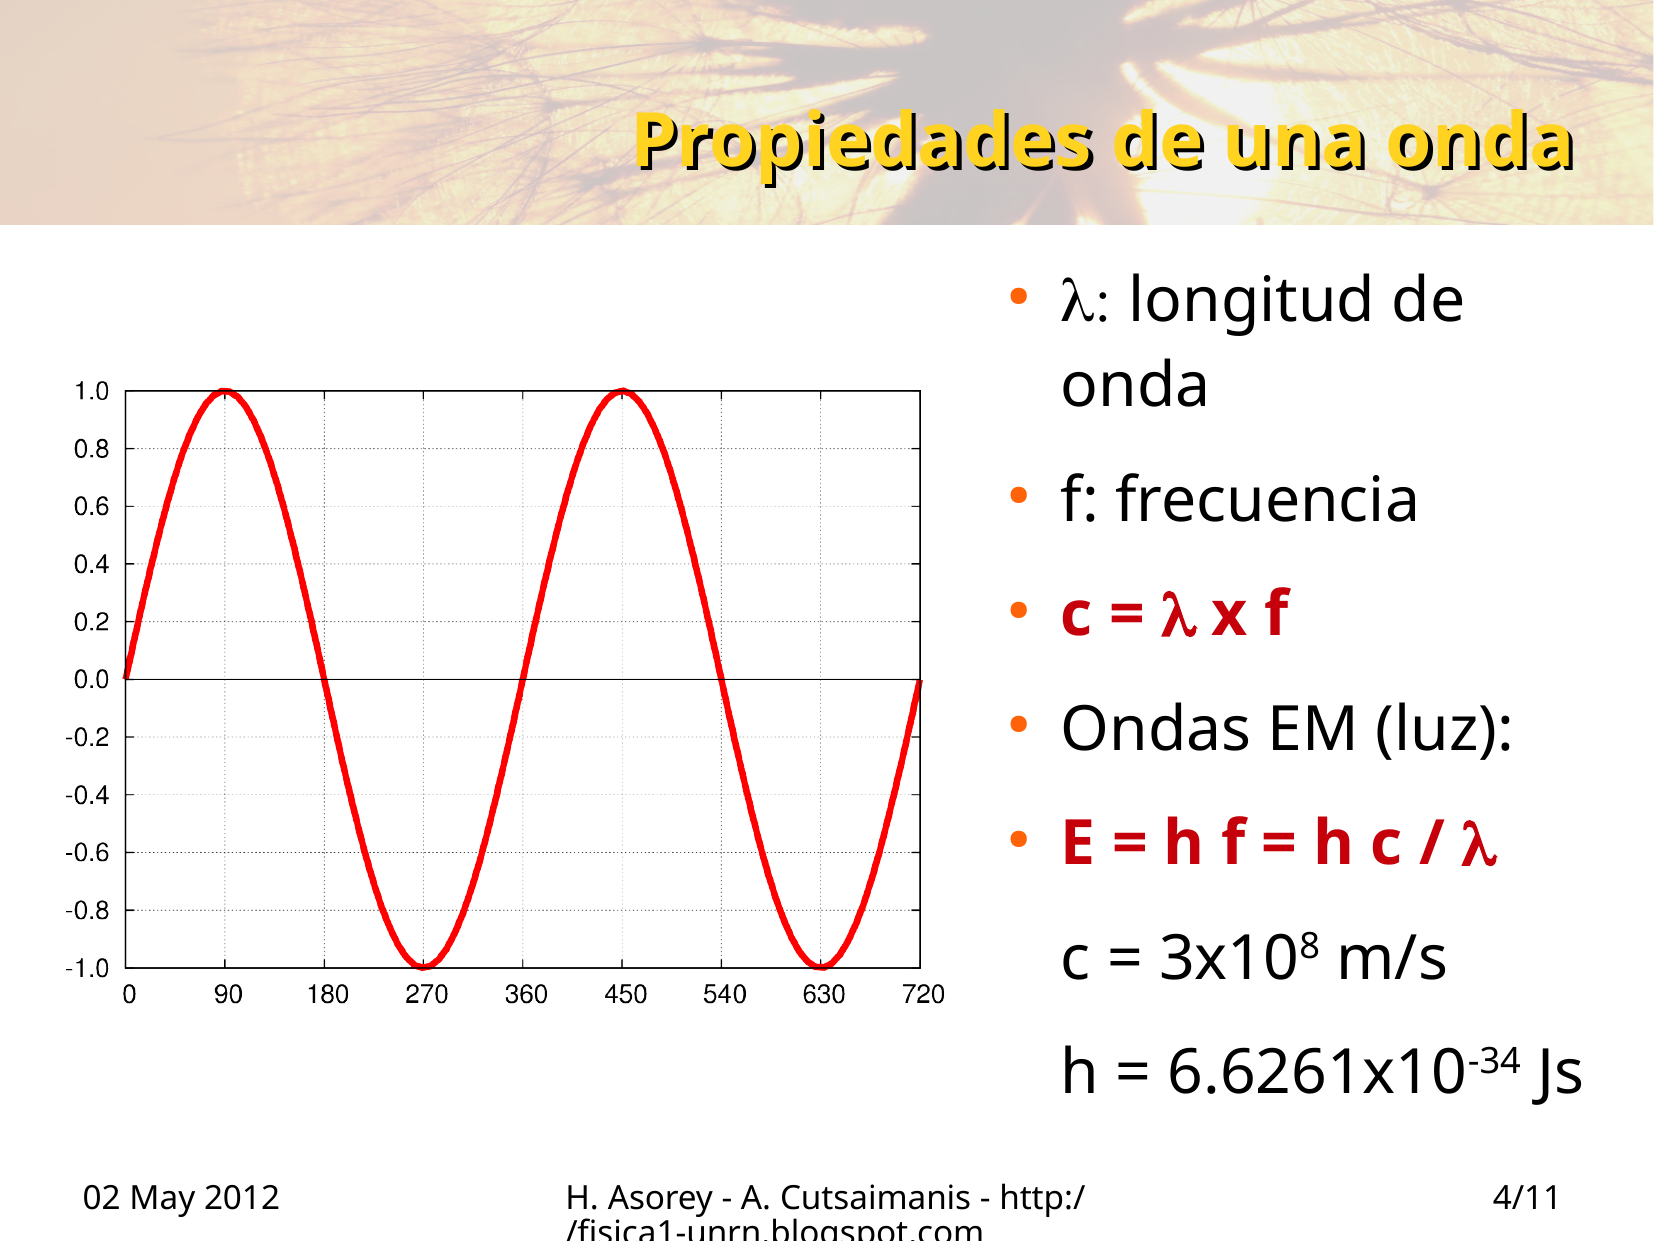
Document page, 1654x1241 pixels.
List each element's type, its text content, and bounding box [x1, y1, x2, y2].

picture [0, 0, 1654, 225]
title Propiedades de una onda [86, 49, 1576, 226]
list l: longitud de onda f: frecuencia c = l x f Ondas EM (luz): E = h f = h c / l c = 3x108 m/s h = 6.6261x10-34 Js [990, 255, 1621, 1174]
picture [23, 359, 967, 1021]
